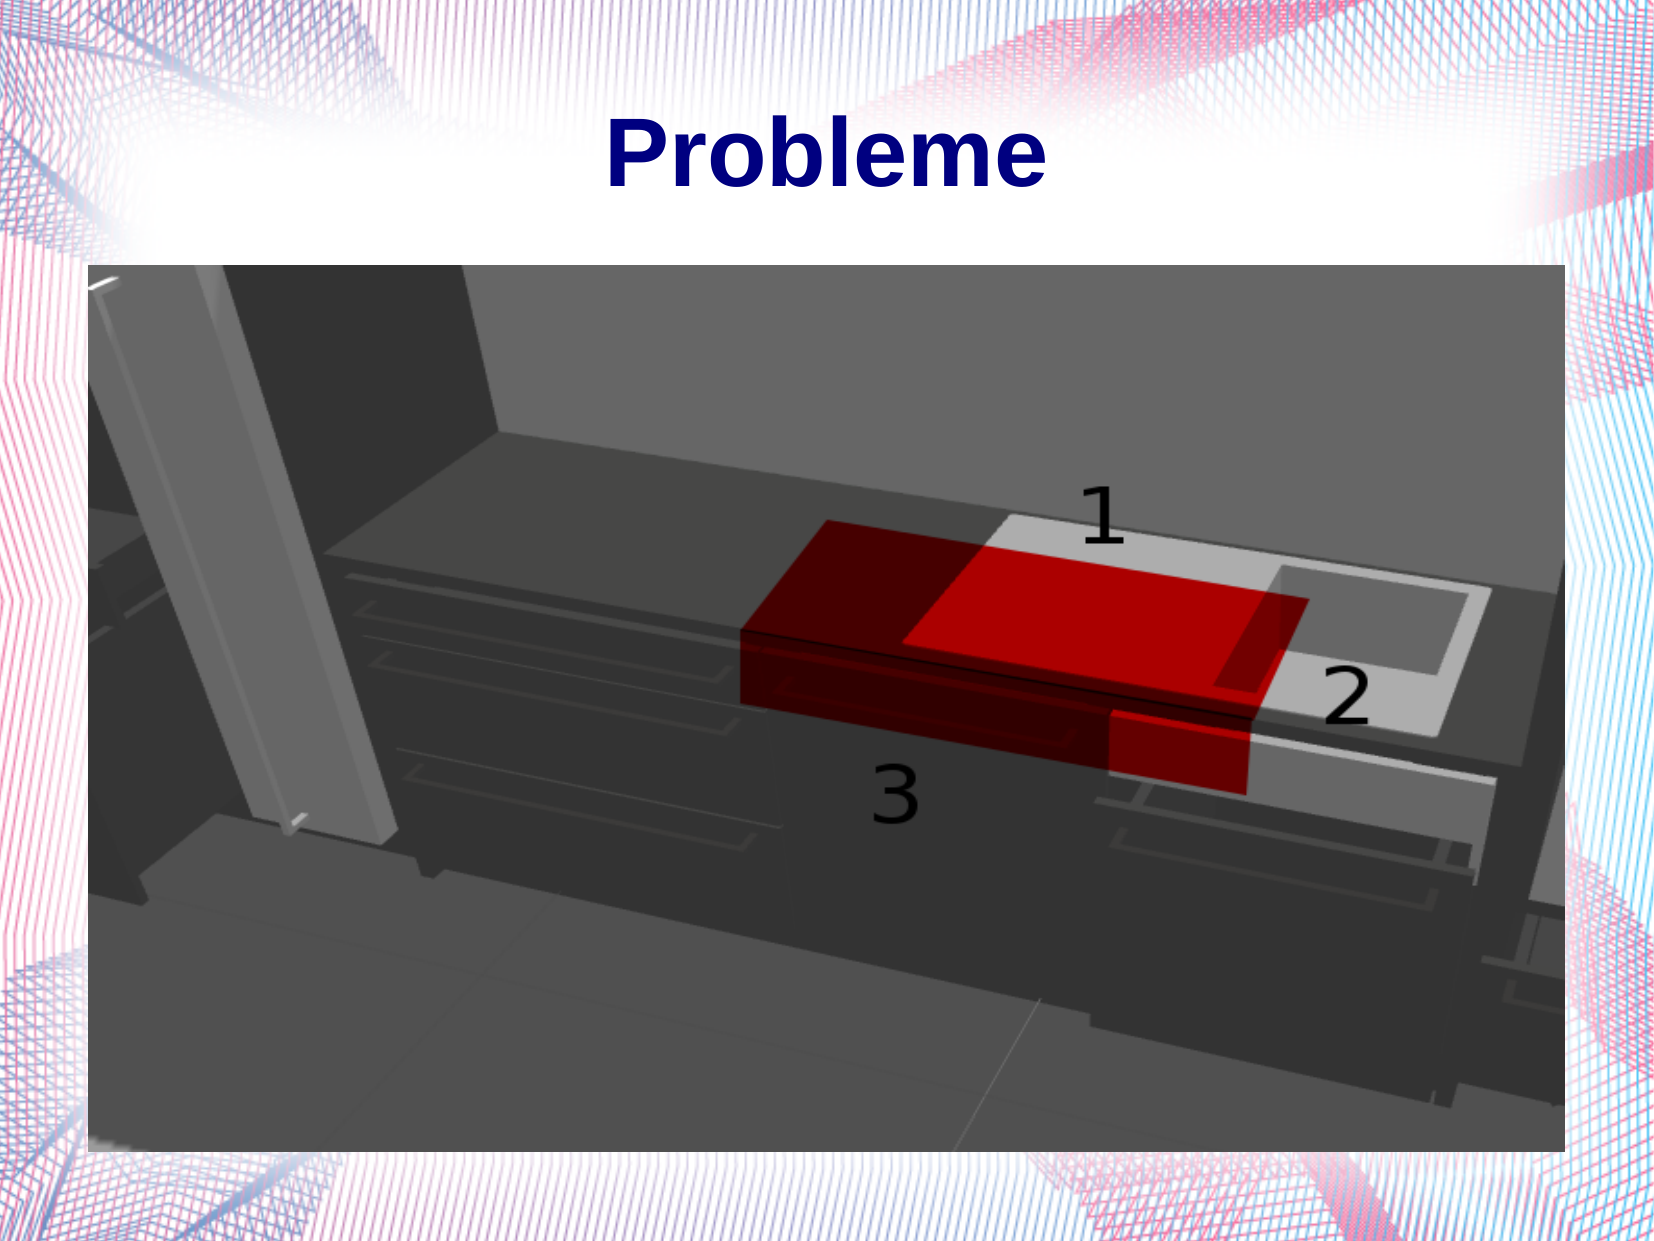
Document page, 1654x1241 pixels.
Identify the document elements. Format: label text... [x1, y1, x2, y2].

picture [0, 0, 1654, 1241]
title Probleme [82, 49, 1571, 257]
